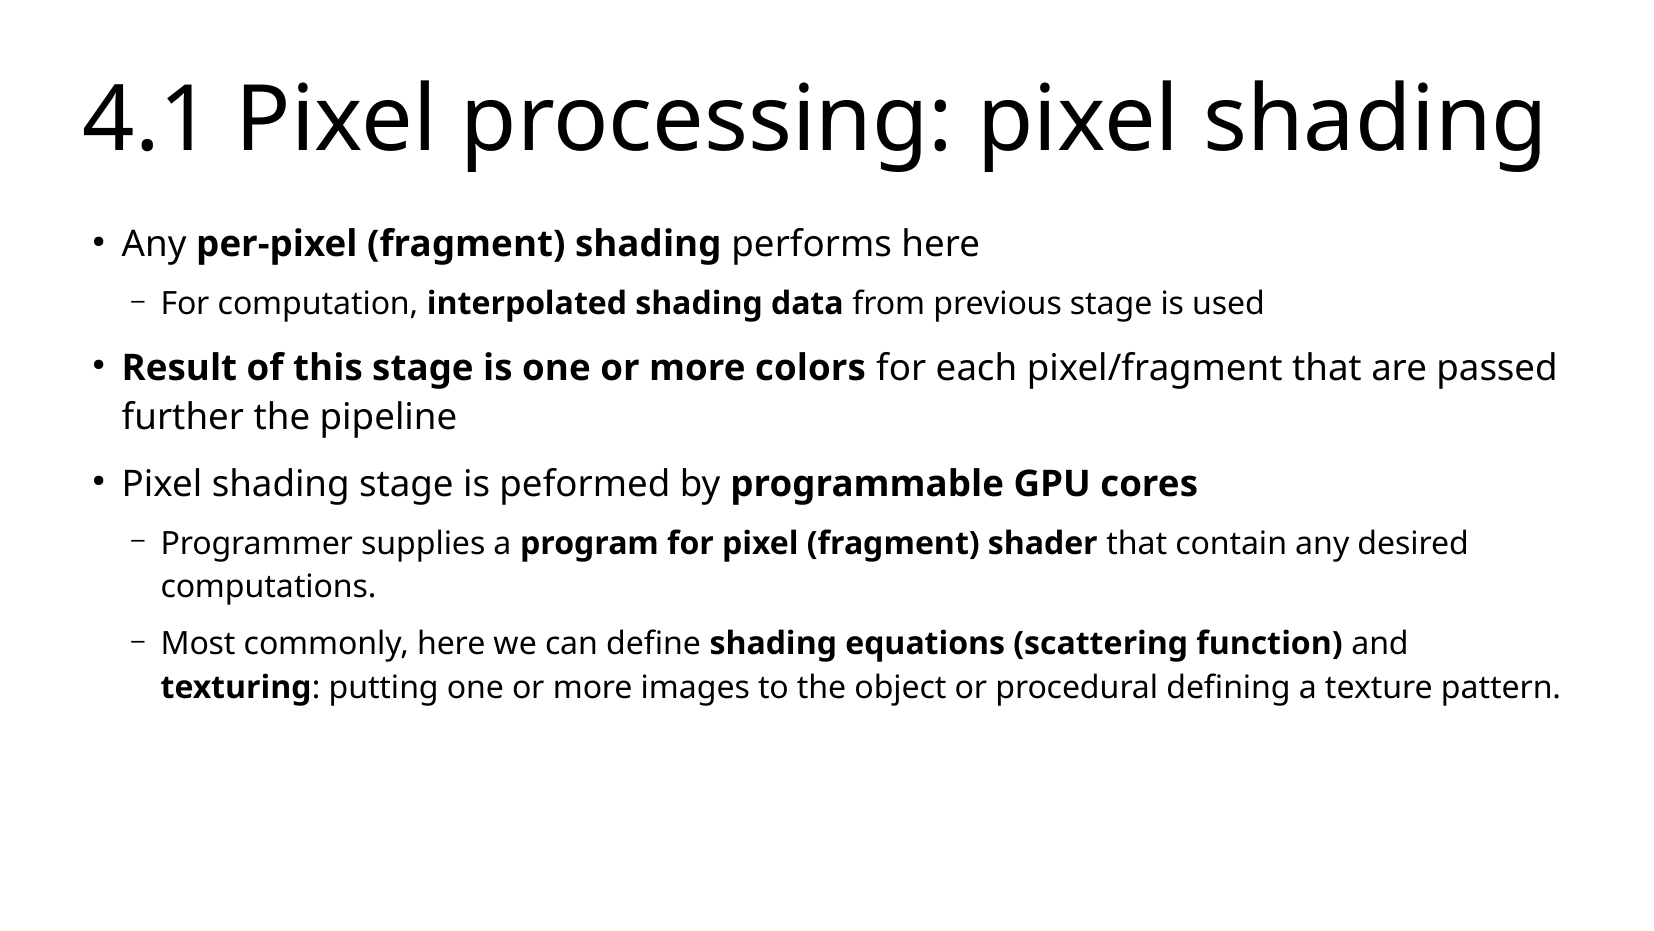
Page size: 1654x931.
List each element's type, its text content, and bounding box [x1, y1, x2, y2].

list Any per-pixel (fragment) shading performs here For computation, interpolated shading data from previous stage is used Result of this stage is one or more colors for each pixel/fragment that are passed further the pipeline Pixel shading stage is peformed by programmable GPU cores Programmer supplies a program for pixel (fragment) shader that contain any desired computations. Most commonly, here we can define shading equations (scattering function) and texturing: putting one or more images to the object or procedural defining a texture pattern. [82, 217, 1571, 758]
title 4.1 Pixel processing: pixel shading [82, 37, 1571, 193]
